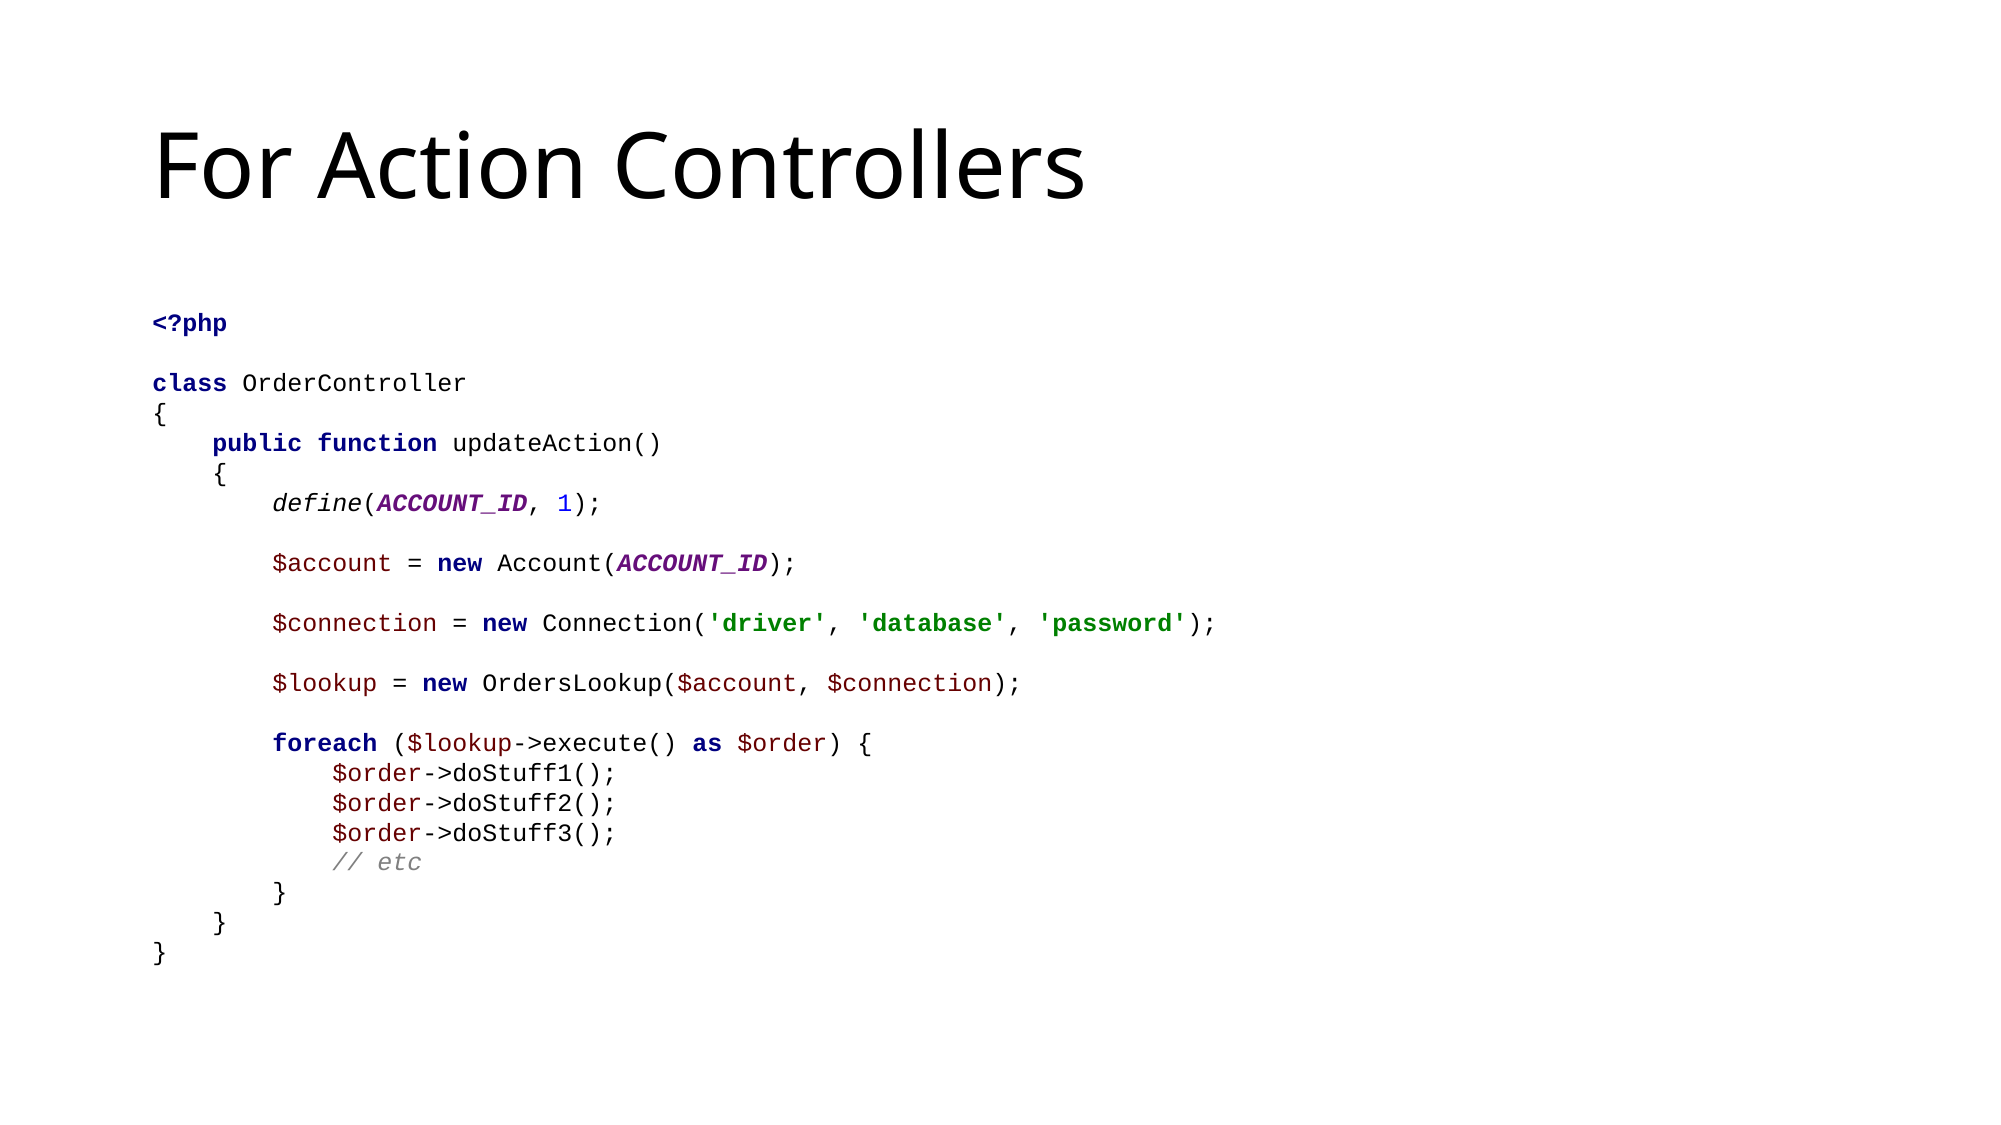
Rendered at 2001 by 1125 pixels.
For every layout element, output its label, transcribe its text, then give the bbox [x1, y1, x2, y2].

title For Action Controllers [137, 59, 1863, 278]
list <?php class OrderController { public function updateAction() { define(ACCOUNT_ID, 1); $account = new Account(ACCOUNT_ID); $connection = new Connection('driver', 'database', 'password'); $lookup = new OrdersLookup($account, $connection); foreach ($lookup->execute() as $order) { $order->doStuff1(); $order->doStuff2(); $order->doStuff3(); // etc } } } [137, 299, 1251, 1012]
